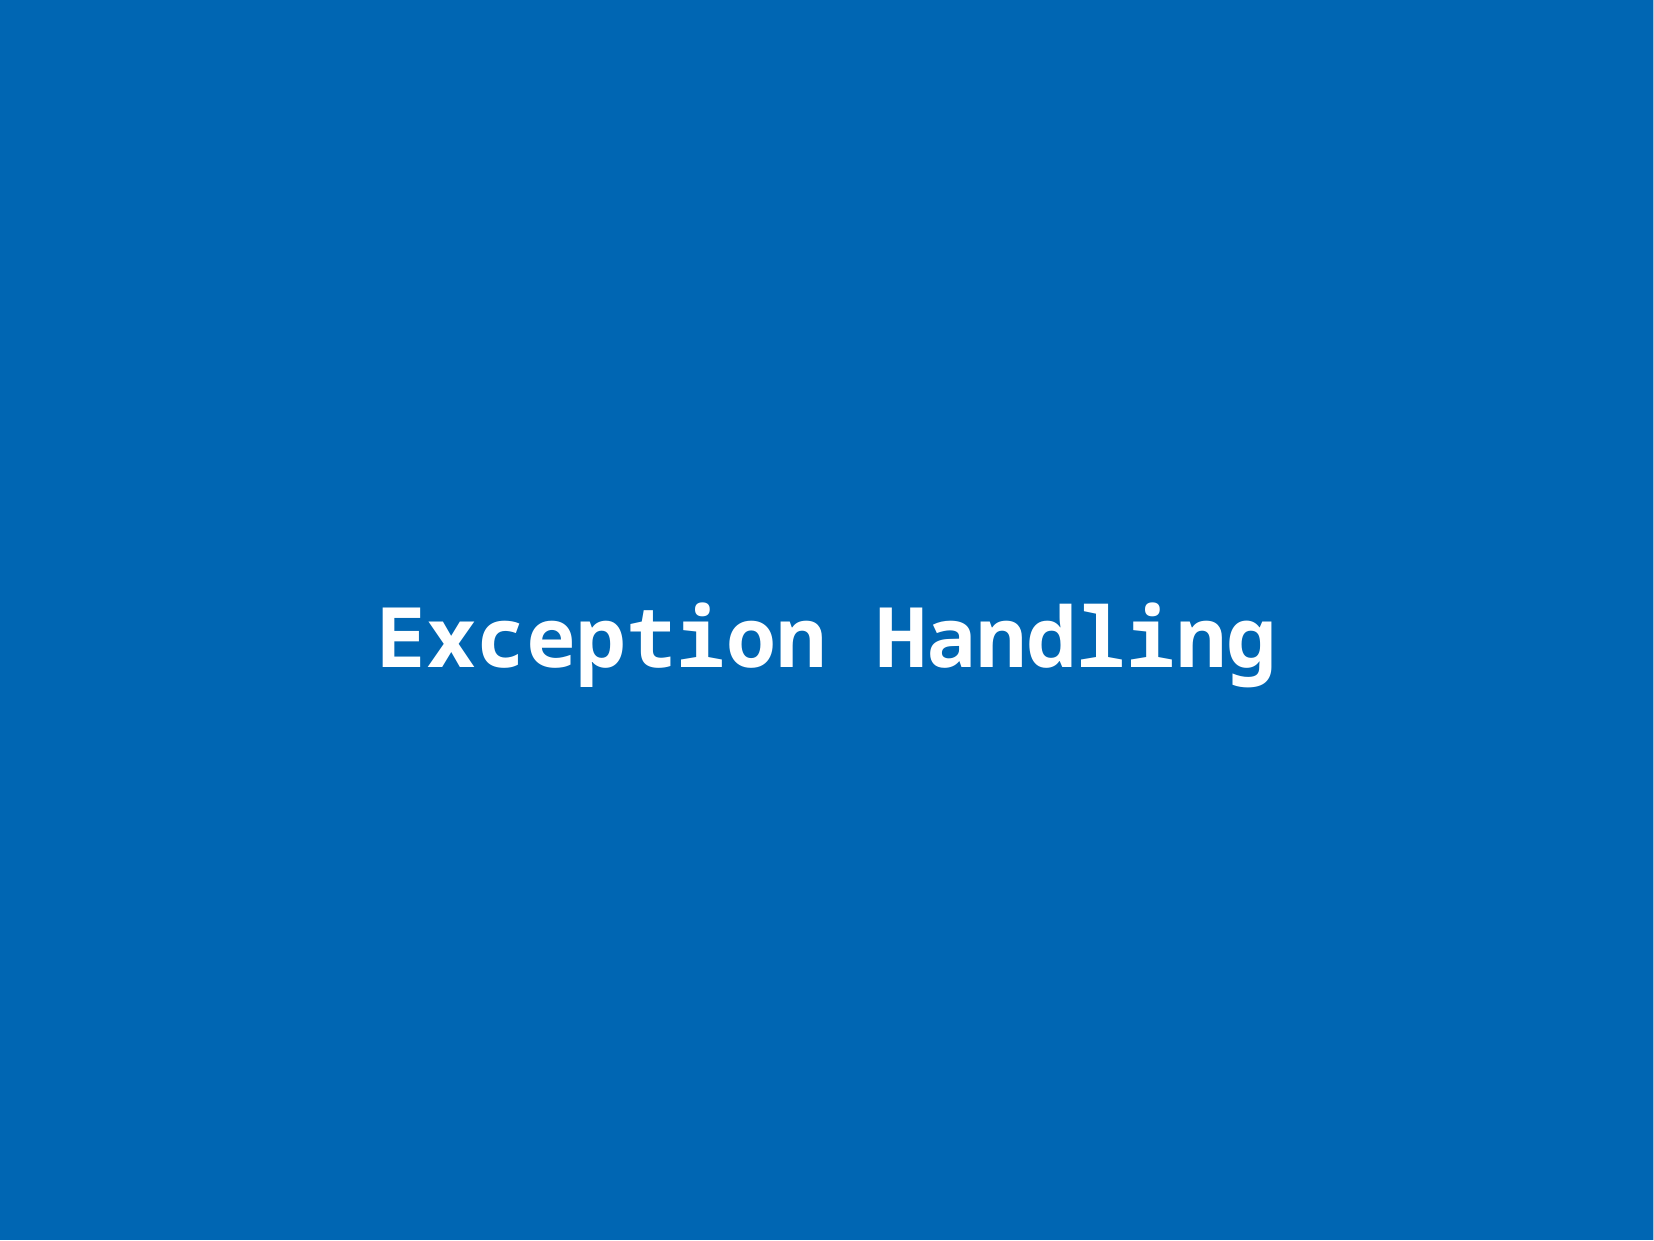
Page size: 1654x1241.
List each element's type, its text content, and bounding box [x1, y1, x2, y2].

text_box Exception Handling [261, 571, 1393, 670]
